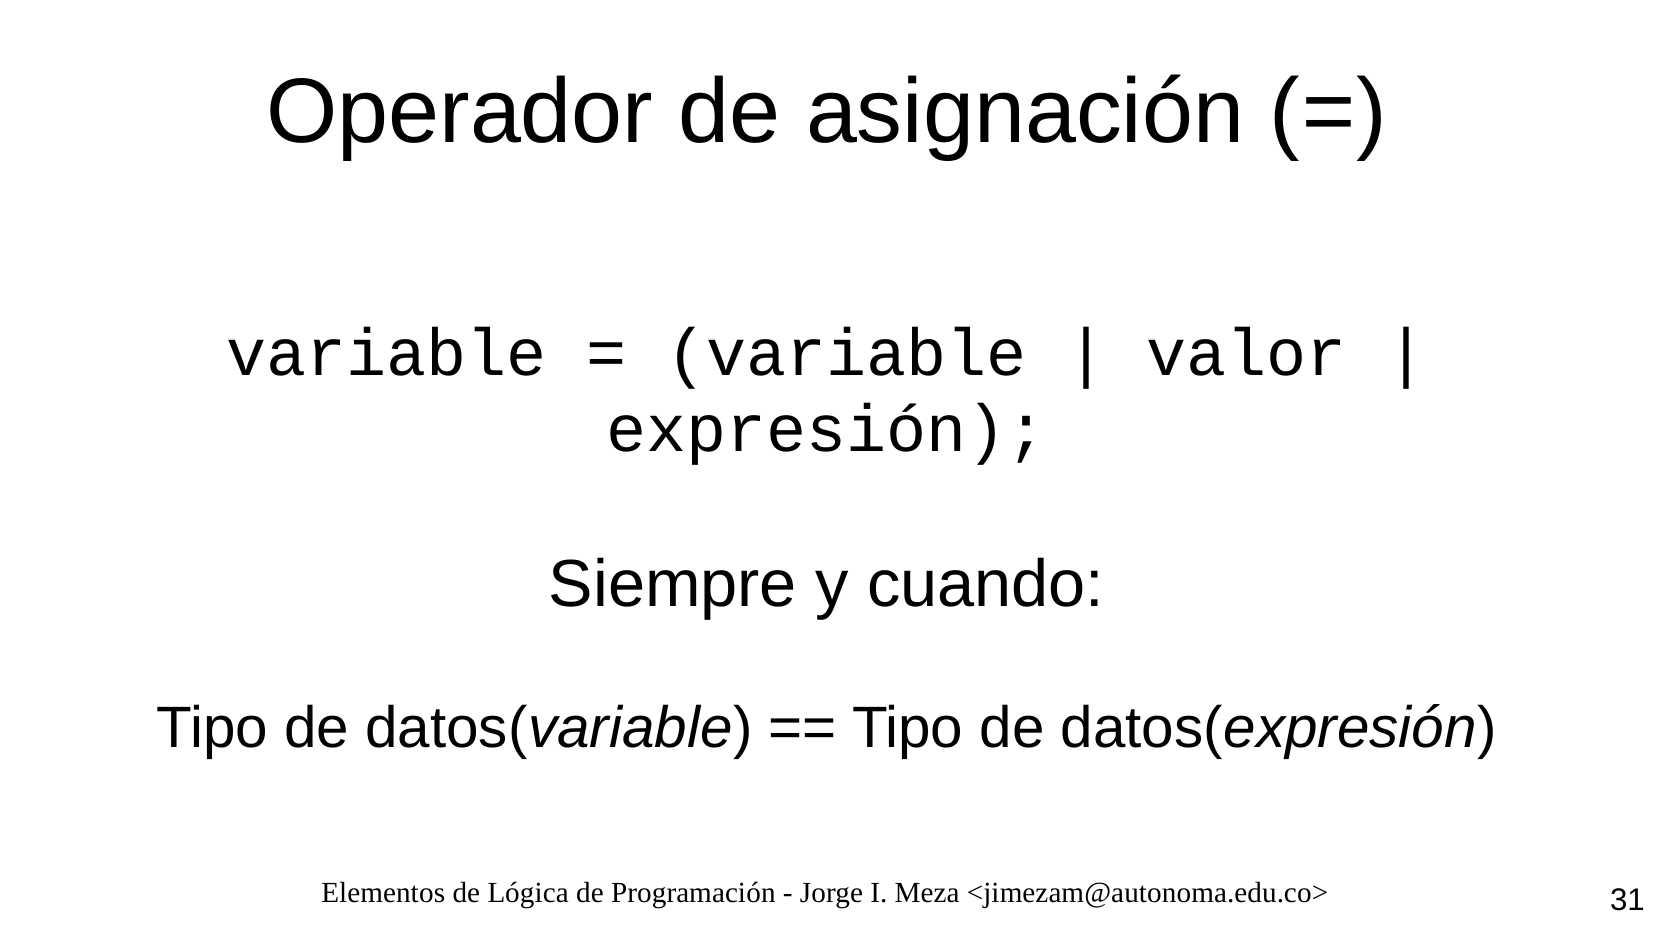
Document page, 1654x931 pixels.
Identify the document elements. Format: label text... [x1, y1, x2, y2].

title Operador de asignación (=) [82, 37, 1571, 193]
subtitle variable = (variable | valor | expresión); Siempre y cuando: Tipo de datos(variable) == Tipo de datos(expresión) [82, 217, 1571, 863]
